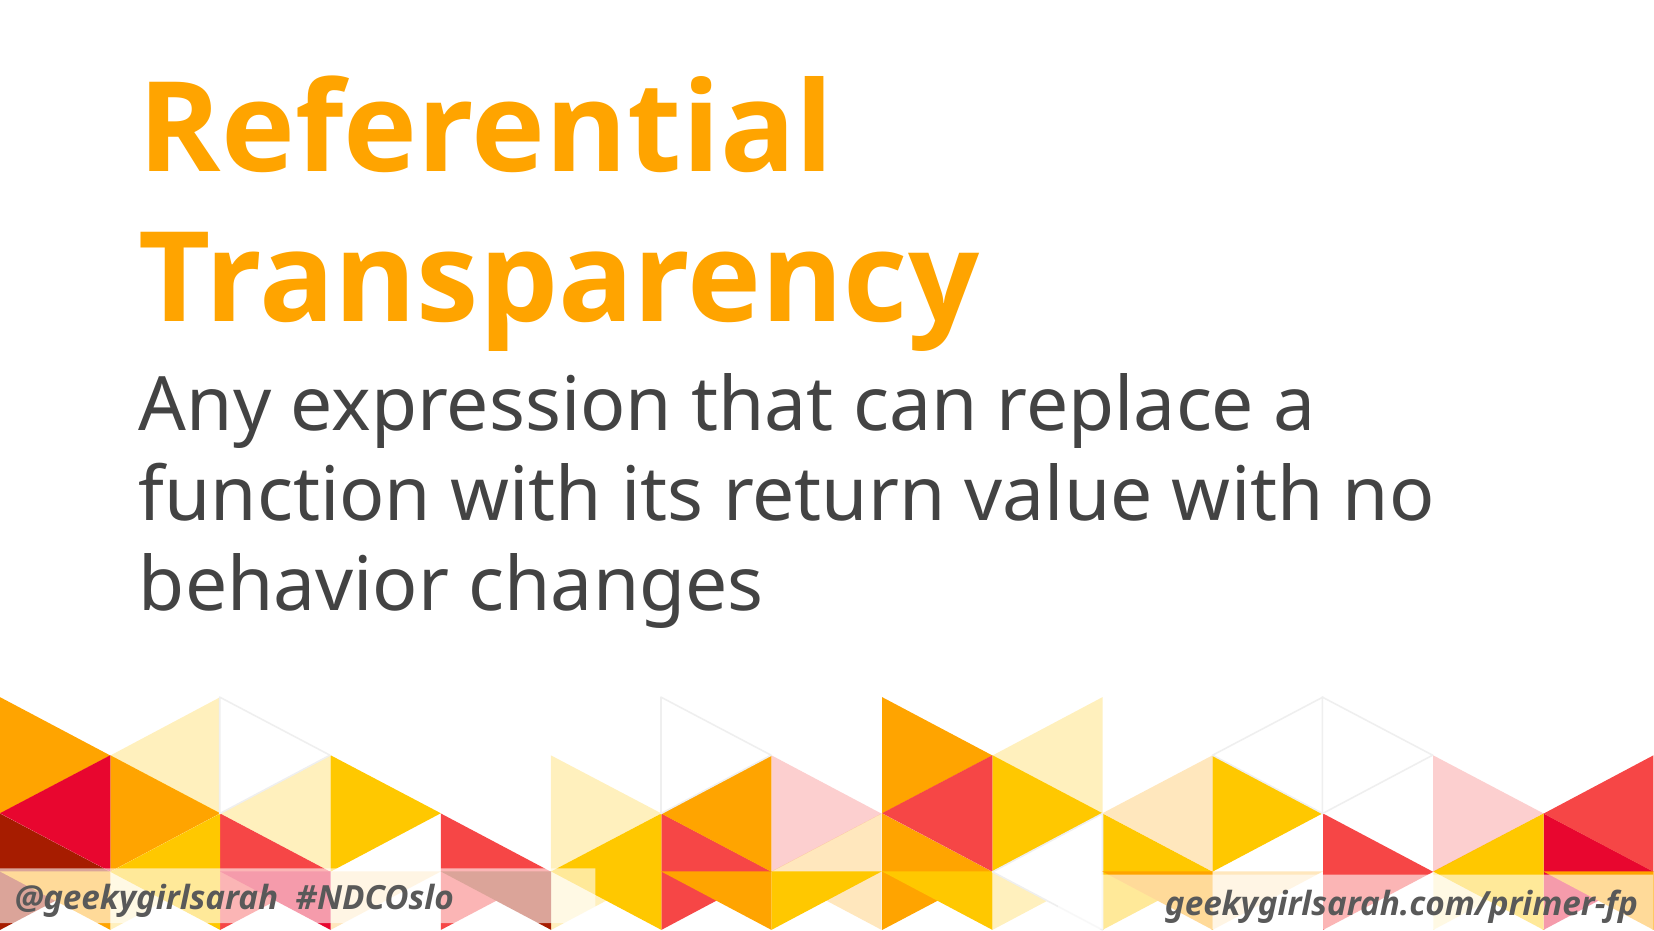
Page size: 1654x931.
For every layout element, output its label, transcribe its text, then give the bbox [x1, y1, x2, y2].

title Referential Transparency [124, 151, 1486, 340]
subtitle Any expression that can replace a function with its return value with no behavior changes [124, 340, 1486, 483]
